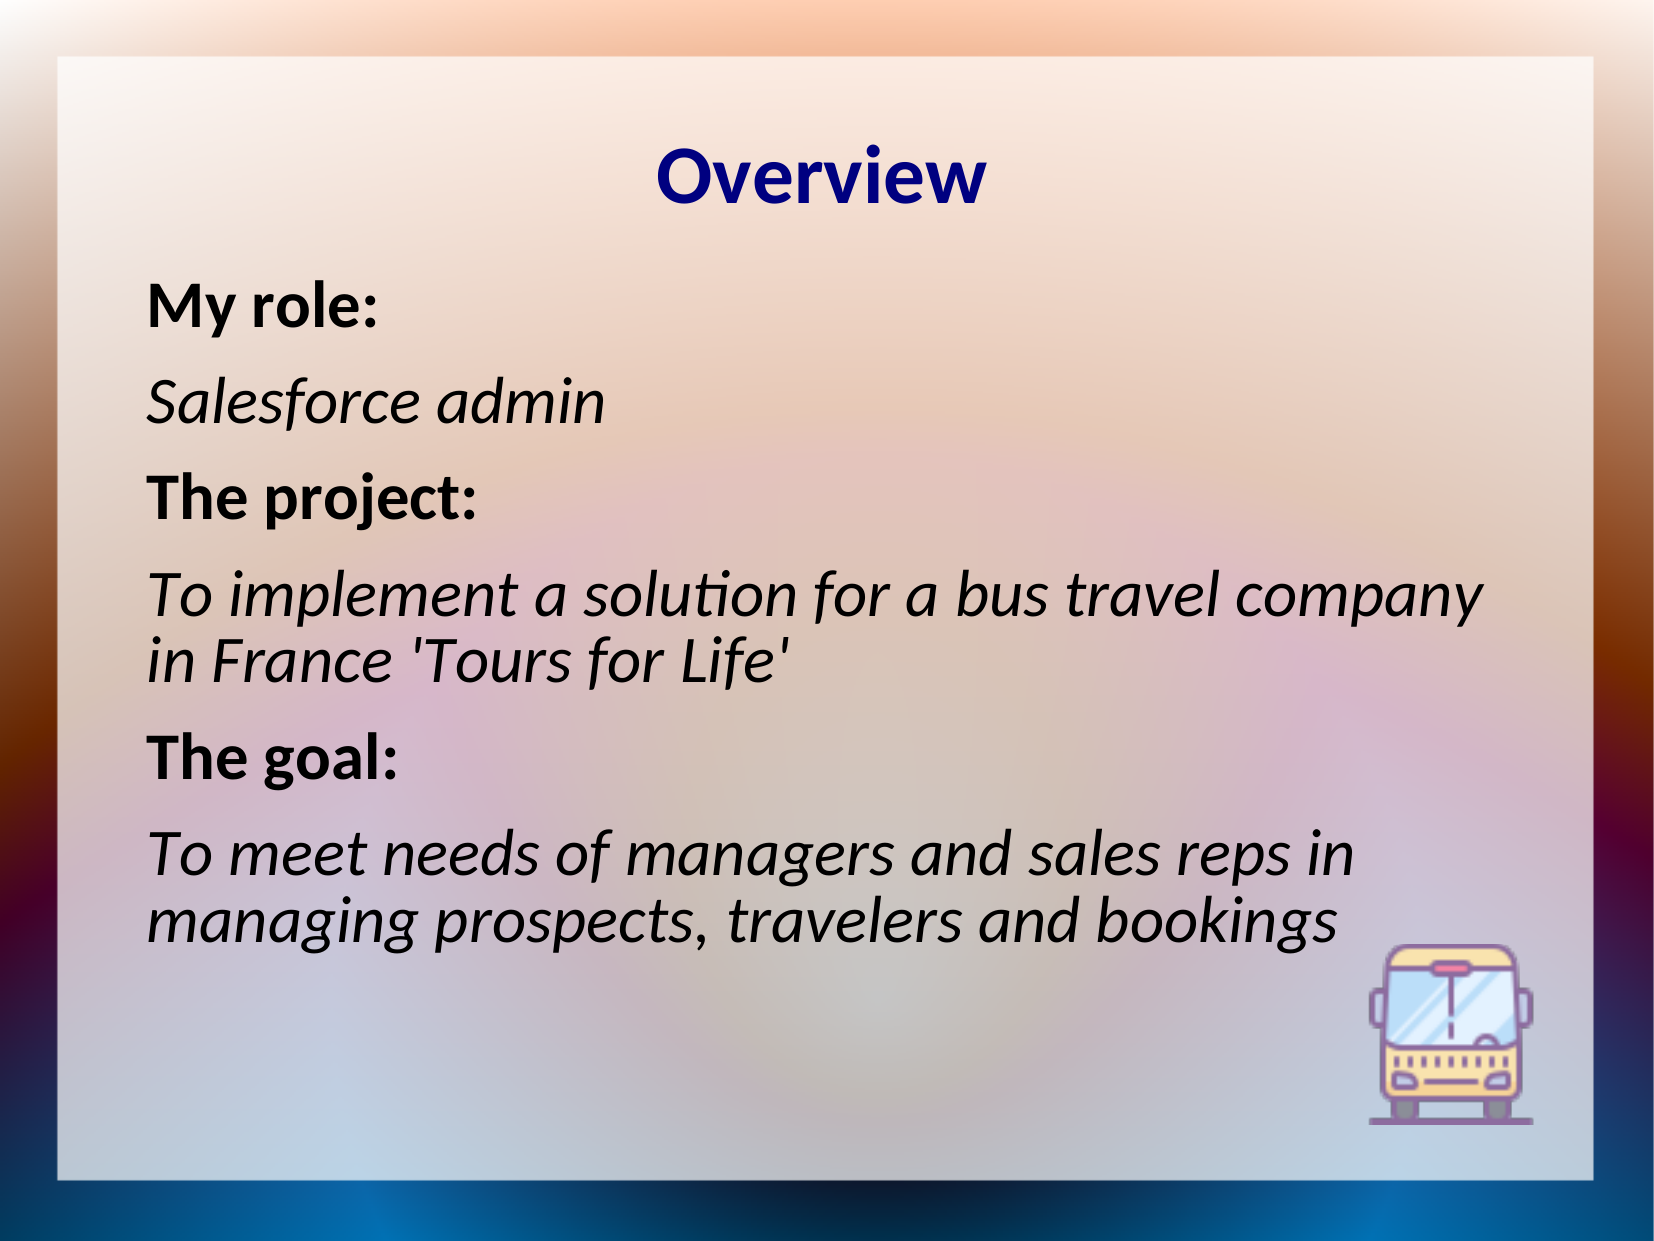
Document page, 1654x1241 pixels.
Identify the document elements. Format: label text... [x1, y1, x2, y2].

list My role: Salesforce admin The project: To implement a solution for a bus travel company in France 'Tours for Life' The goal: To meet needs of managers and sales reps in managing prospects, travelers and bookings [146, 277, 1516, 1077]
picture [0, 0, 1654, 1241]
title Overview [78, 79, 1567, 287]
